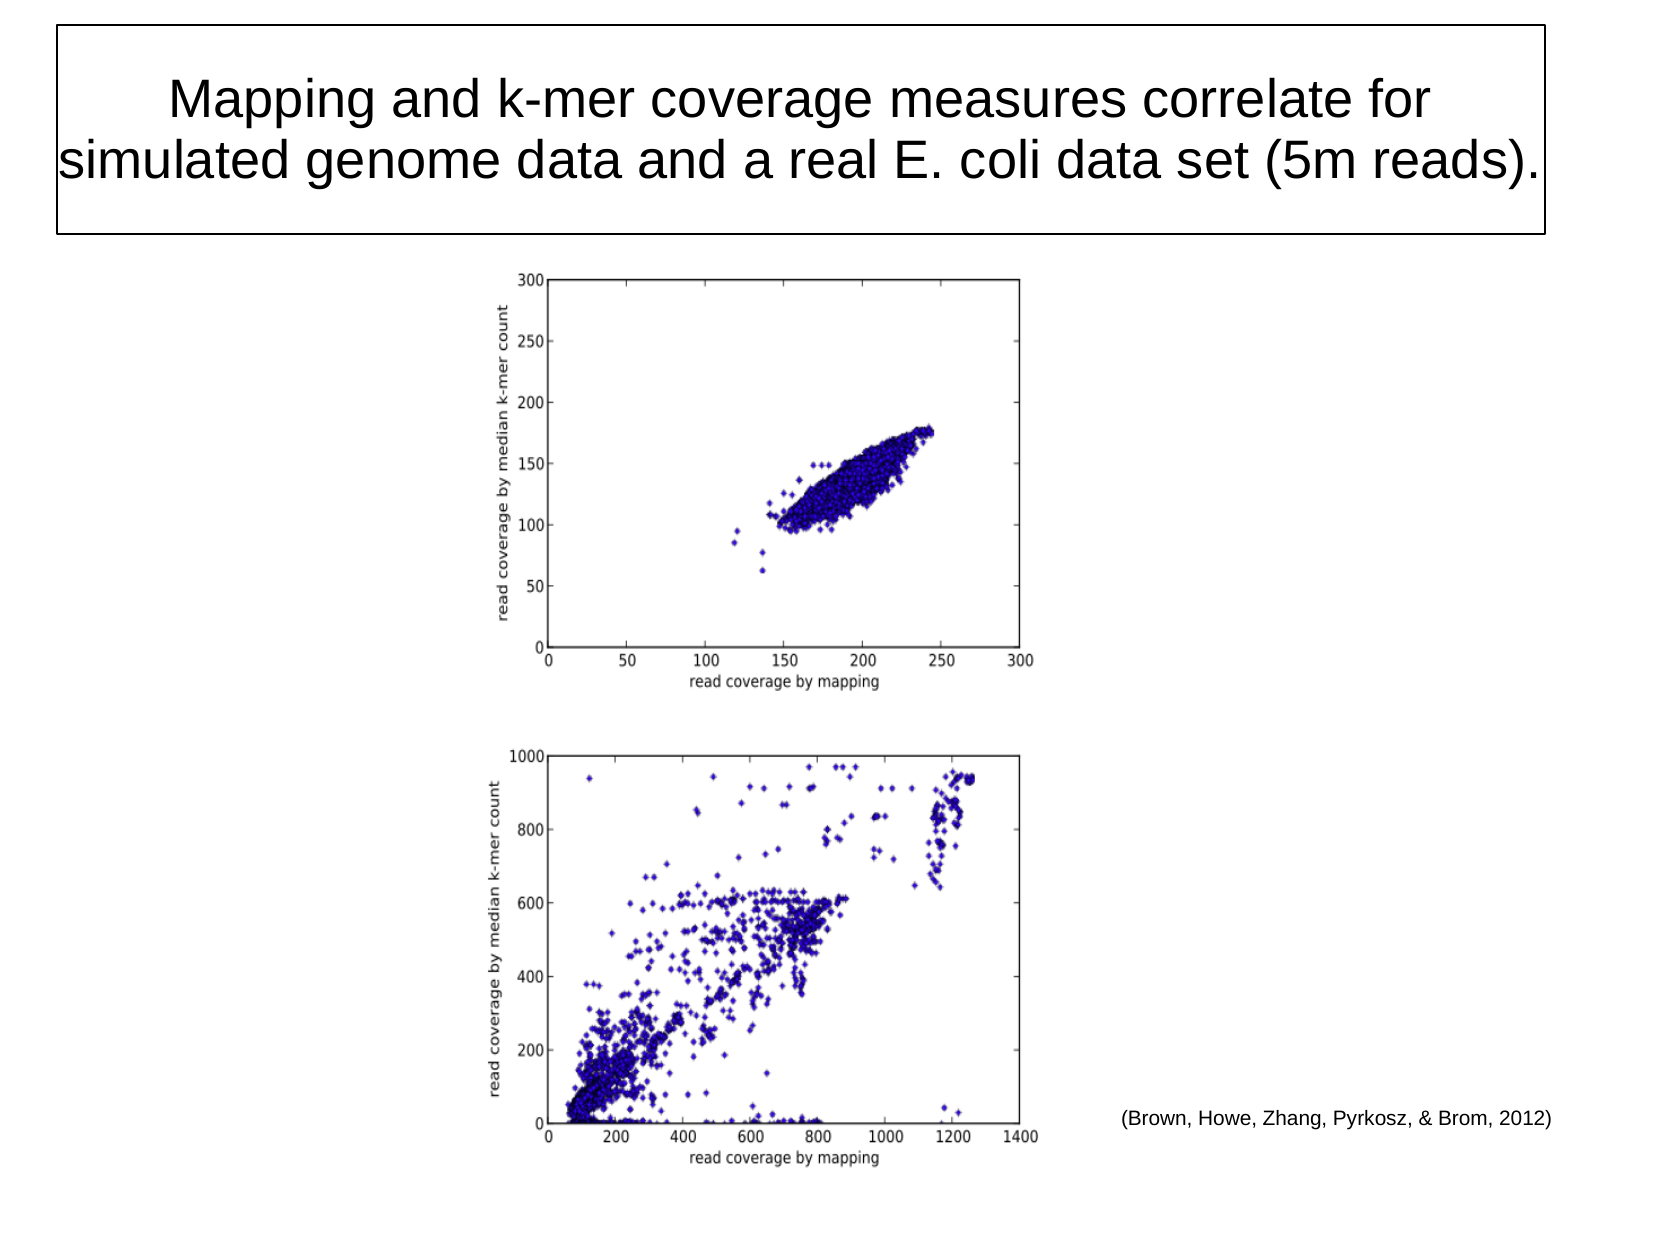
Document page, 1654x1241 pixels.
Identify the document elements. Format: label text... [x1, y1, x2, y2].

text_box (Brown, Howe, Zhang, Pyrkosz, & Brom, 2012) [1106, 1098, 1576, 1186]
title Mapping and k-mer coverage measures correlate for simulated genome data and a real E. coli data set (5m reads). [56, 24, 1546, 234]
picture [435, 254, 1081, 1216]
